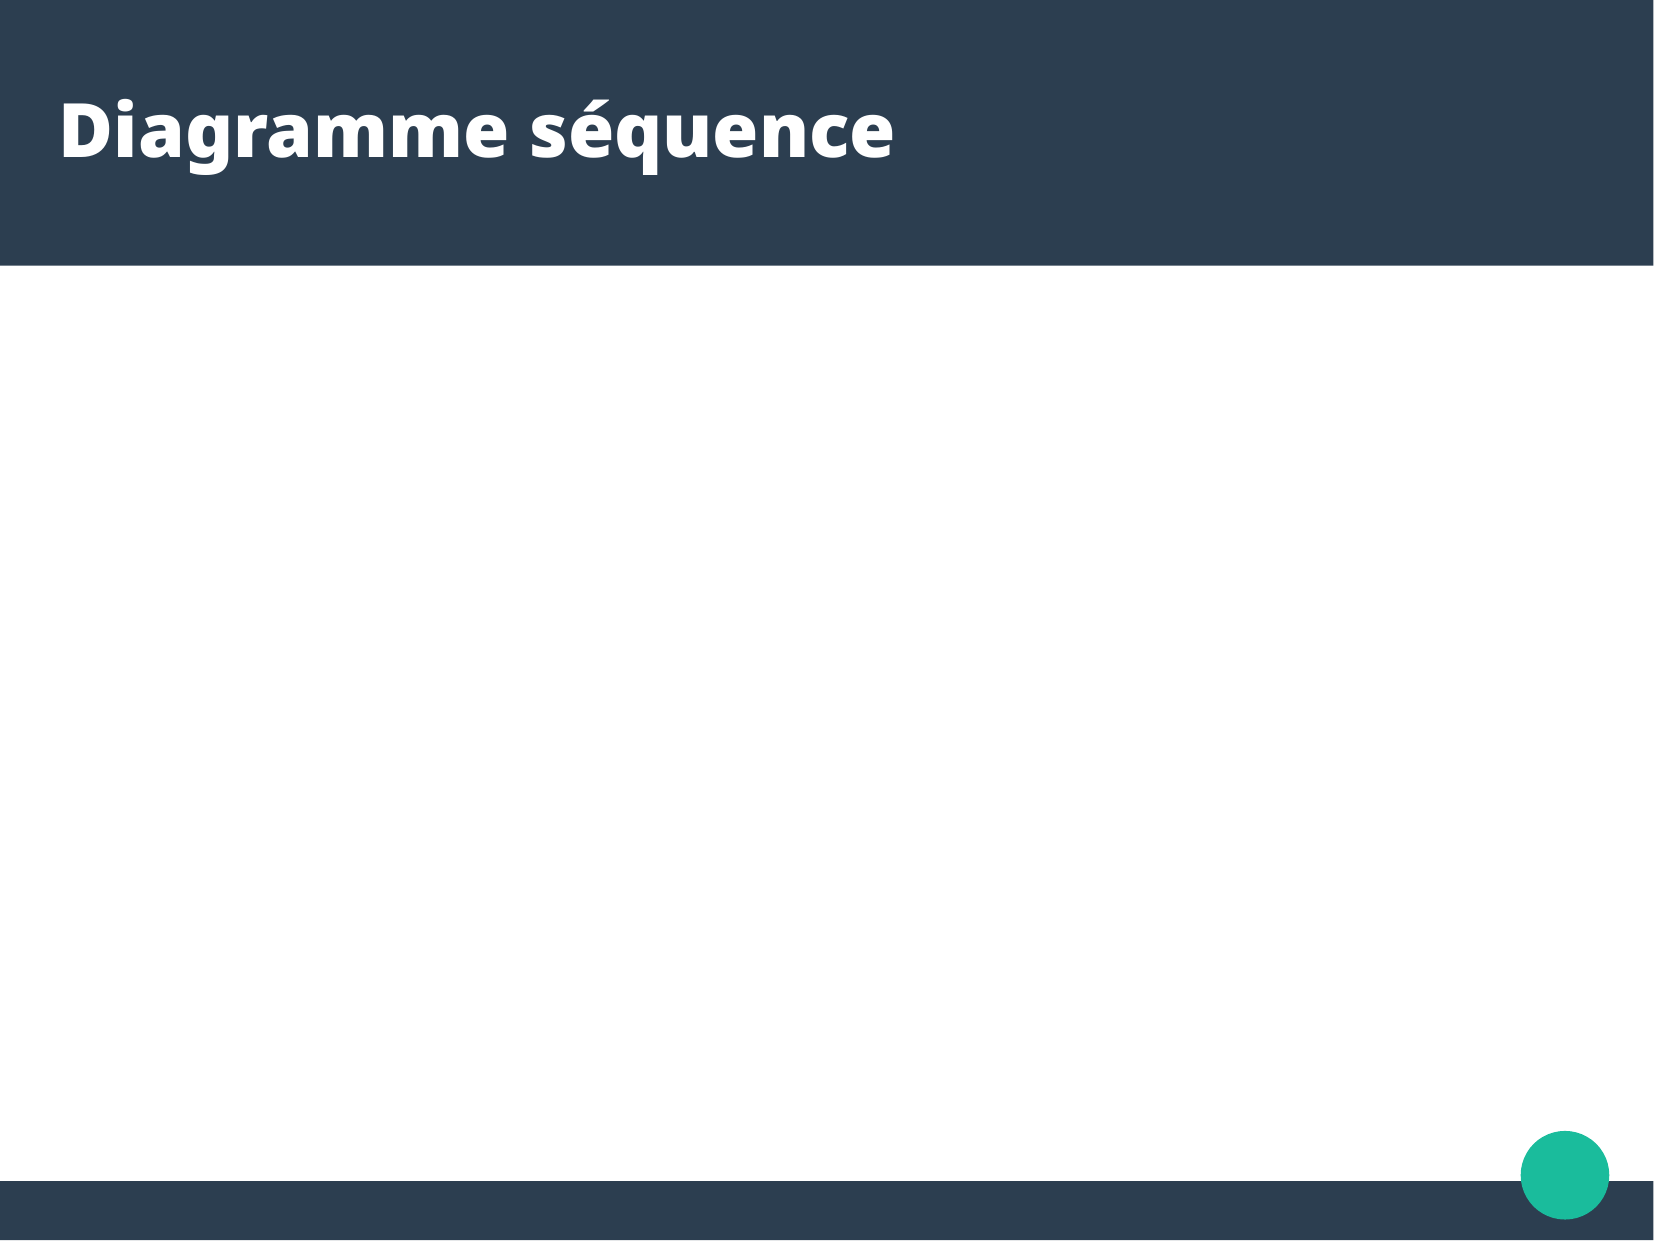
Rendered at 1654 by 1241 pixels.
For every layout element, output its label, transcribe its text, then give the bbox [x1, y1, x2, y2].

title Diagramme séquence [59, 49, 1595, 207]
